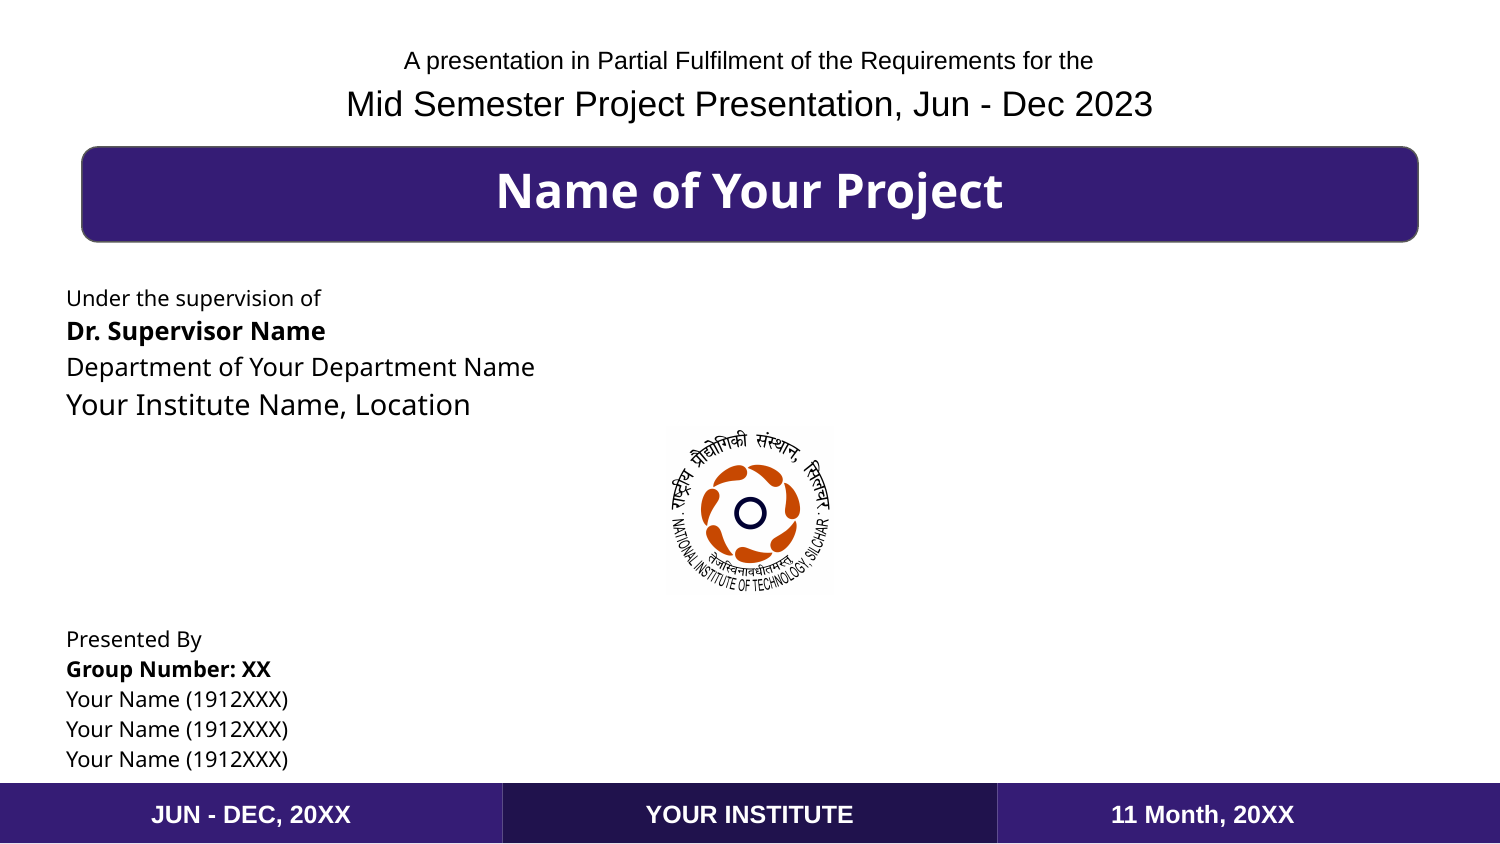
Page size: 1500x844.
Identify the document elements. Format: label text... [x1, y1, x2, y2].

text_box JUN - DEC, 20XX [0, 783, 502, 844]
text_box 11 Month, 20XX [997, 783, 1500, 844]
text_box YOUR INSTITUTE [502, 783, 997, 844]
title Under the supervision of Dr. Supervisor Name Department of Your Department Name Your Institute Name, Location Presented By Group Number: XX Your Name (1912XXX) Your Name (1912XXX) Your Name (1912XXX) [51, 234, 1449, 783]
text_box A presentation in Partial Fulfilment of the Requirements for the Mid Semester Project Presentation, Jun - Dec 2023 [0, 24, 1500, 139]
text_box Name of Your Project [81, 146, 1419, 242]
picture [666, 426, 834, 595]
